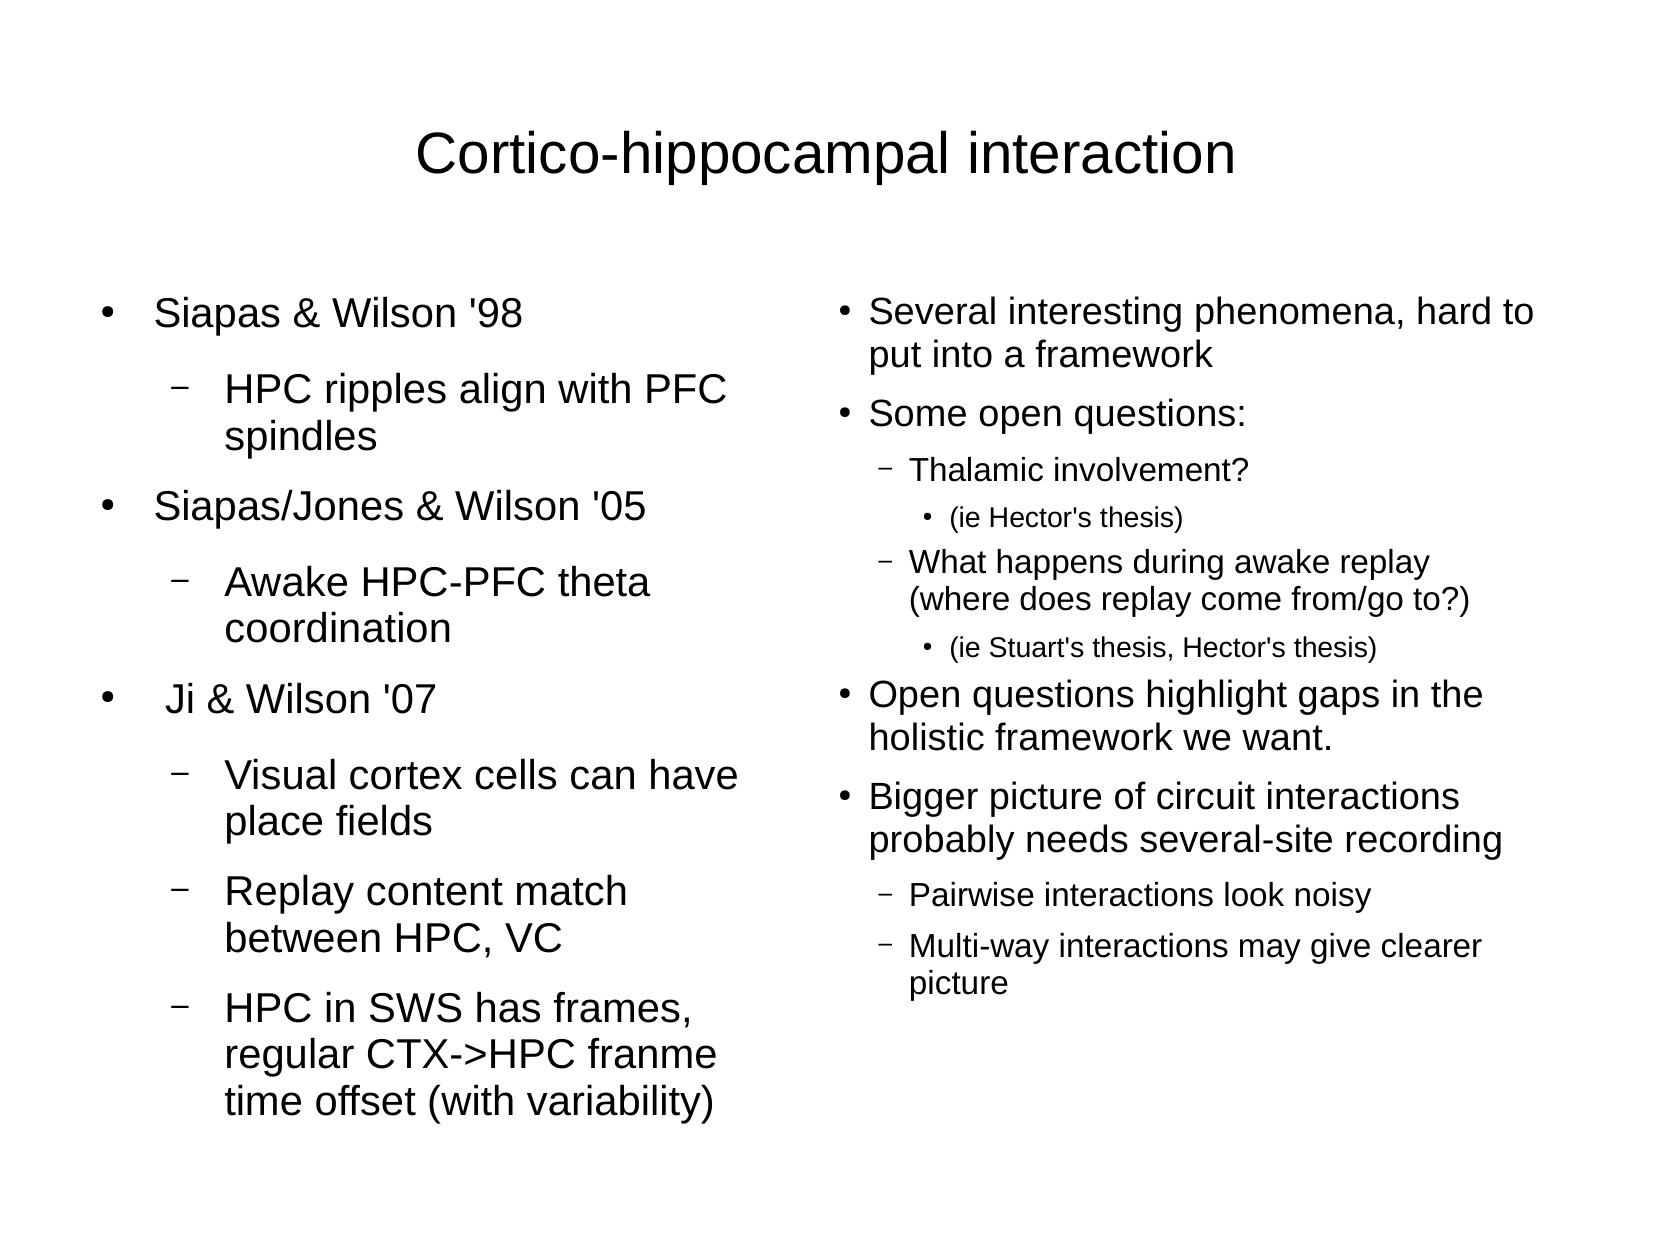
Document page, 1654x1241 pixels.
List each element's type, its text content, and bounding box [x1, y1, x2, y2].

title Cortico-hippocampal interaction [82, 49, 1571, 257]
list Several interesting phenomena, hard to put into a framework Some open questions: Thalamic involvement? (ie Hector's thesis) What happens during awake replay (where does replay come from/go to?) (ie Stuart's thesis, Hector's thesis) Open questions highlight gaps in the holistic framework we want. Bigger picture of circuit interactions probably needs several-site recording Pairwise interactions look noisy Multi-way interactions may give clearer picture [828, 290, 1539, 1010]
list Siapas & Wilson '98 HPC ripples align with PFC spindles Siapas/Jones & Wilson '05 Awake HPC-PFC theta coordination Ji & Wilson '07 Visual cortex cells can have place fields Replay content match between HPC, VC HPC in SWS has frames, regular CTX->HPC franme time offset (with variability) [82, 290, 793, 1241]
